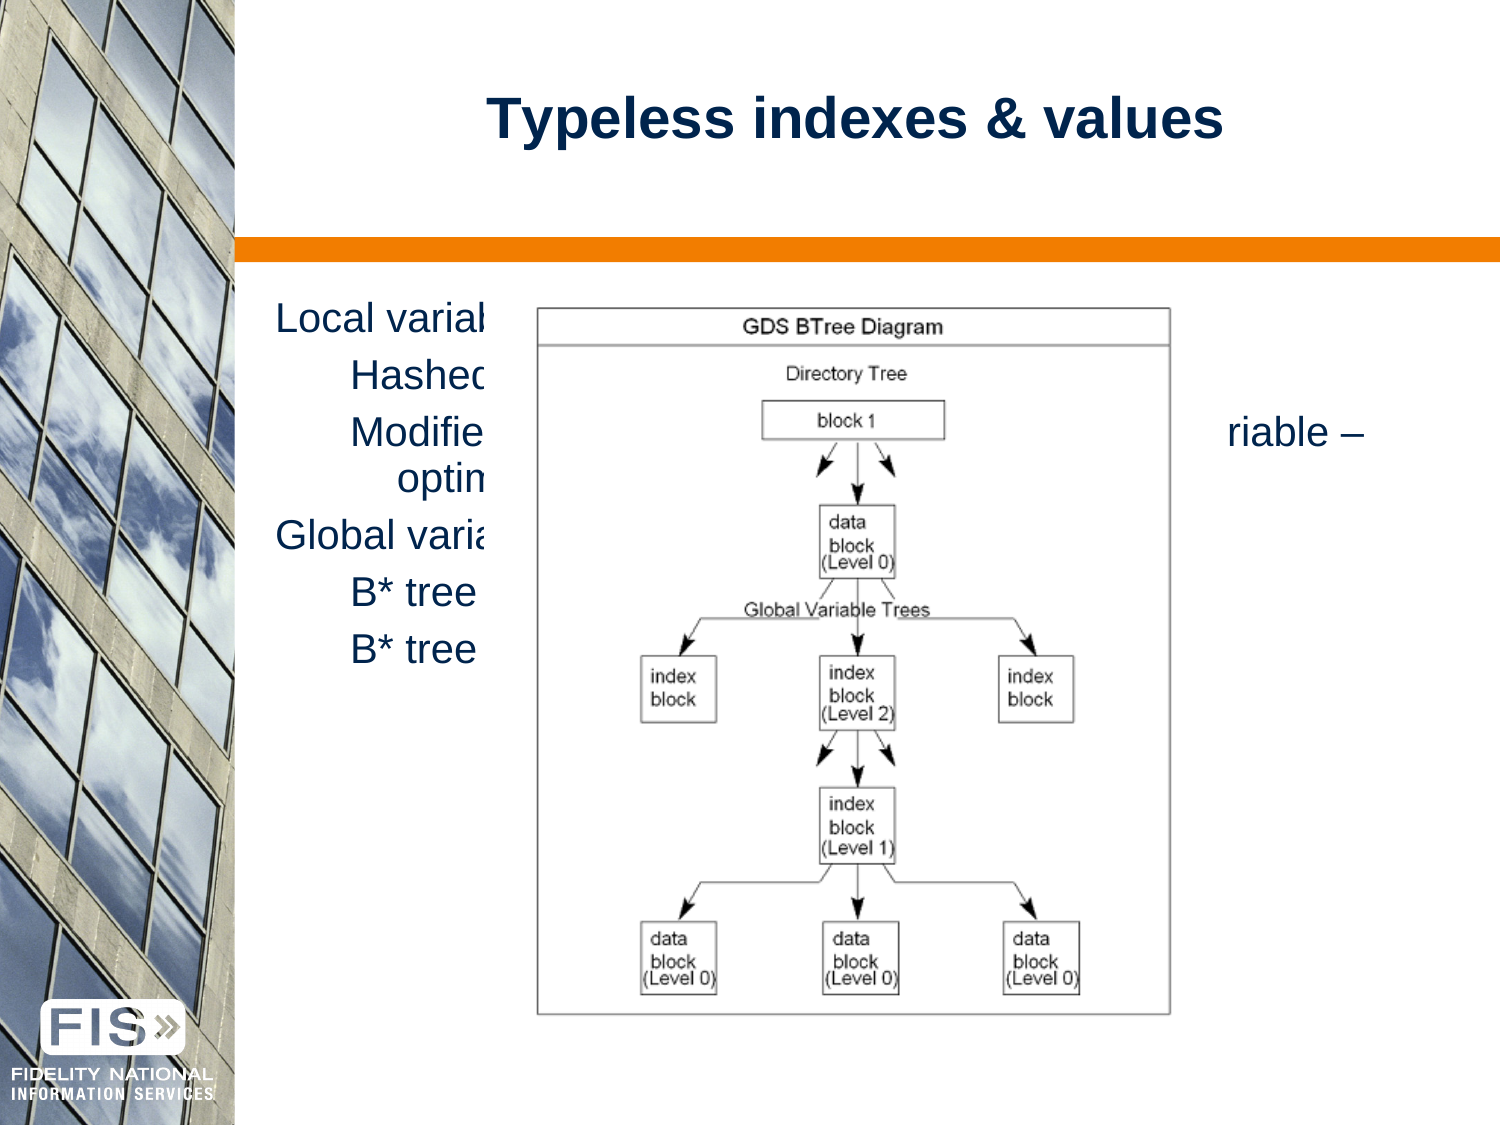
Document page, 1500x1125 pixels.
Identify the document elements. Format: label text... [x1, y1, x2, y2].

picture [0, 0, 235, 1125]
picture [484, 294, 1438, 1038]
list Local variables Hashed variable names Modified linear search for subscripts within a variable – optimized for small numbers of subscripts Global variables B* tree variable names B* tree each variable [274, 295, 484, 1038]
title Typeless indexes & values [274, 24, 1438, 213]
